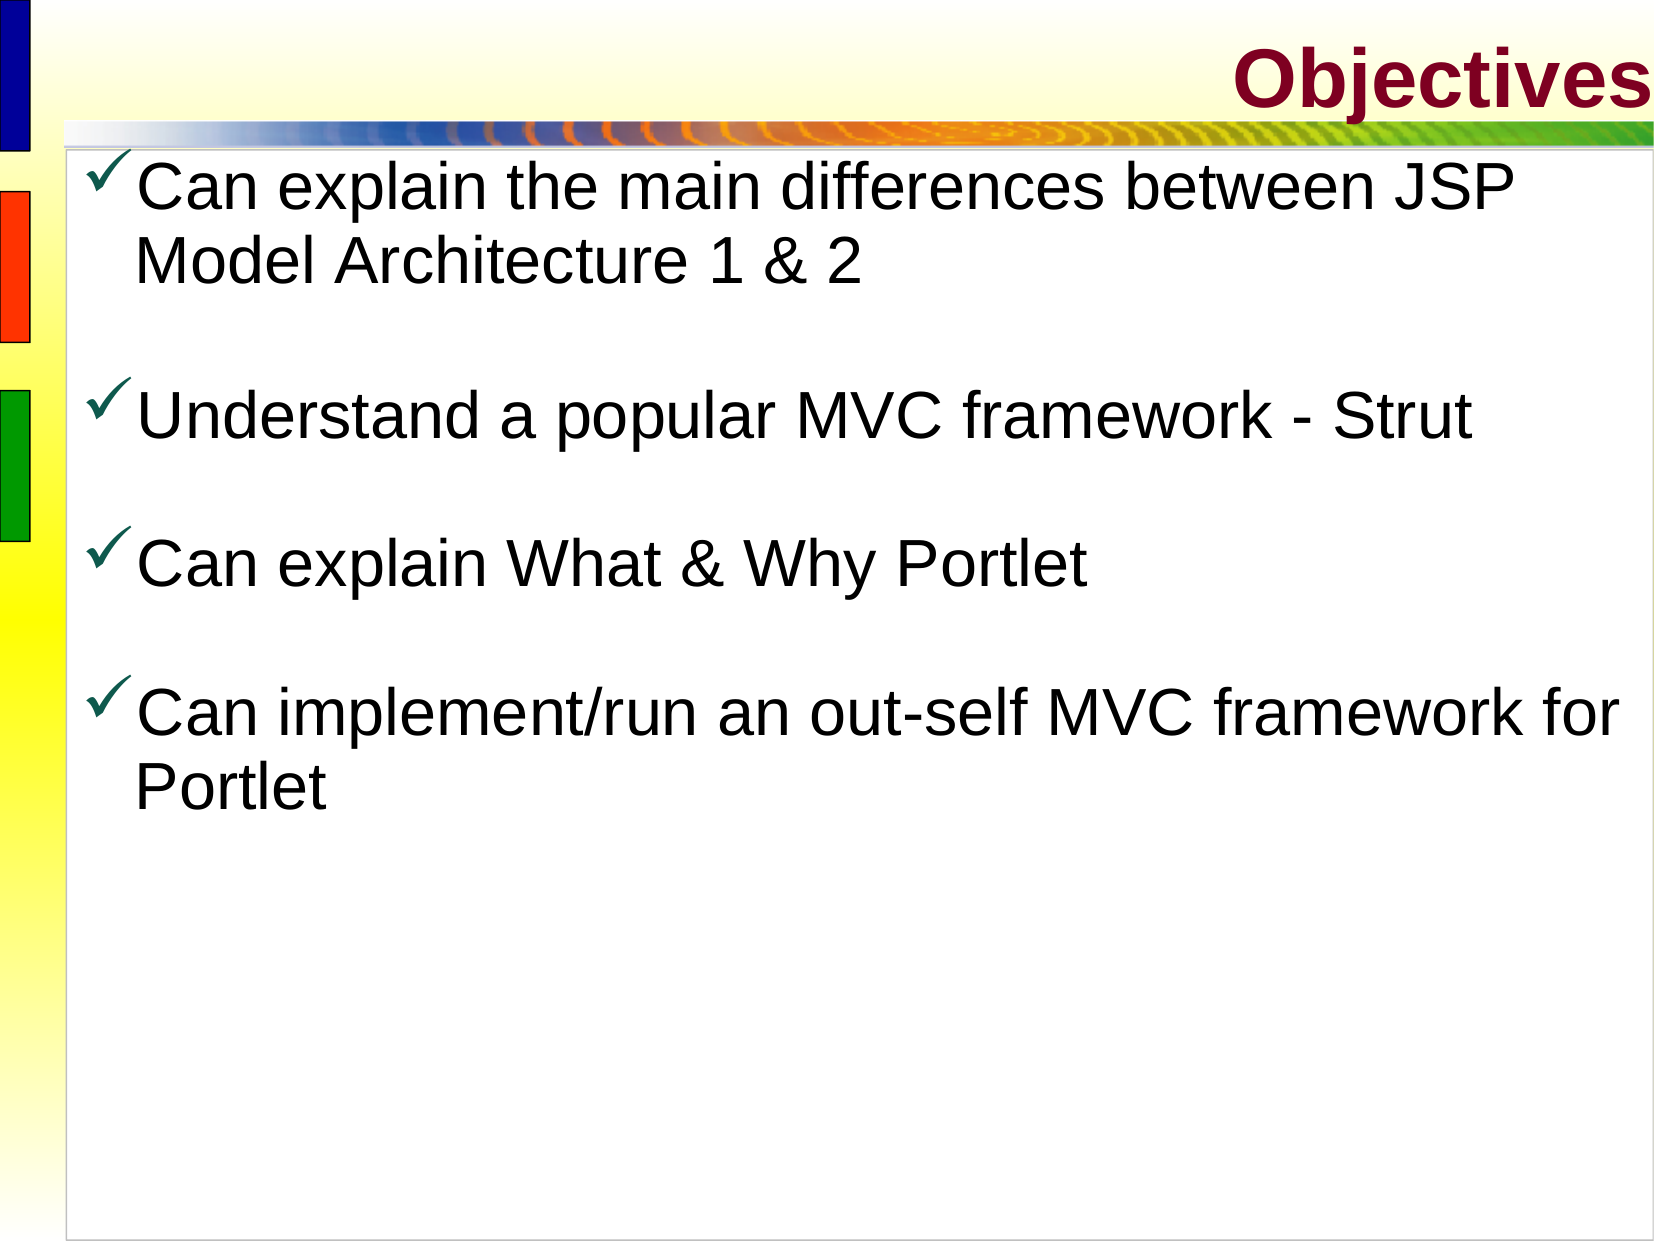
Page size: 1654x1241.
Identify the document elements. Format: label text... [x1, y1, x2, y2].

picture [64, 120, 201, 148]
title Objectives [201, 8, 1654, 150]
list Can explain the main differences between JSP Model Architecture 1 & 2 Understand a popular MVC framework - Strut Can explain What & Why Portlet Can implement/run an out-self MVC framework for Portlet [64, 150, 1654, 1158]
